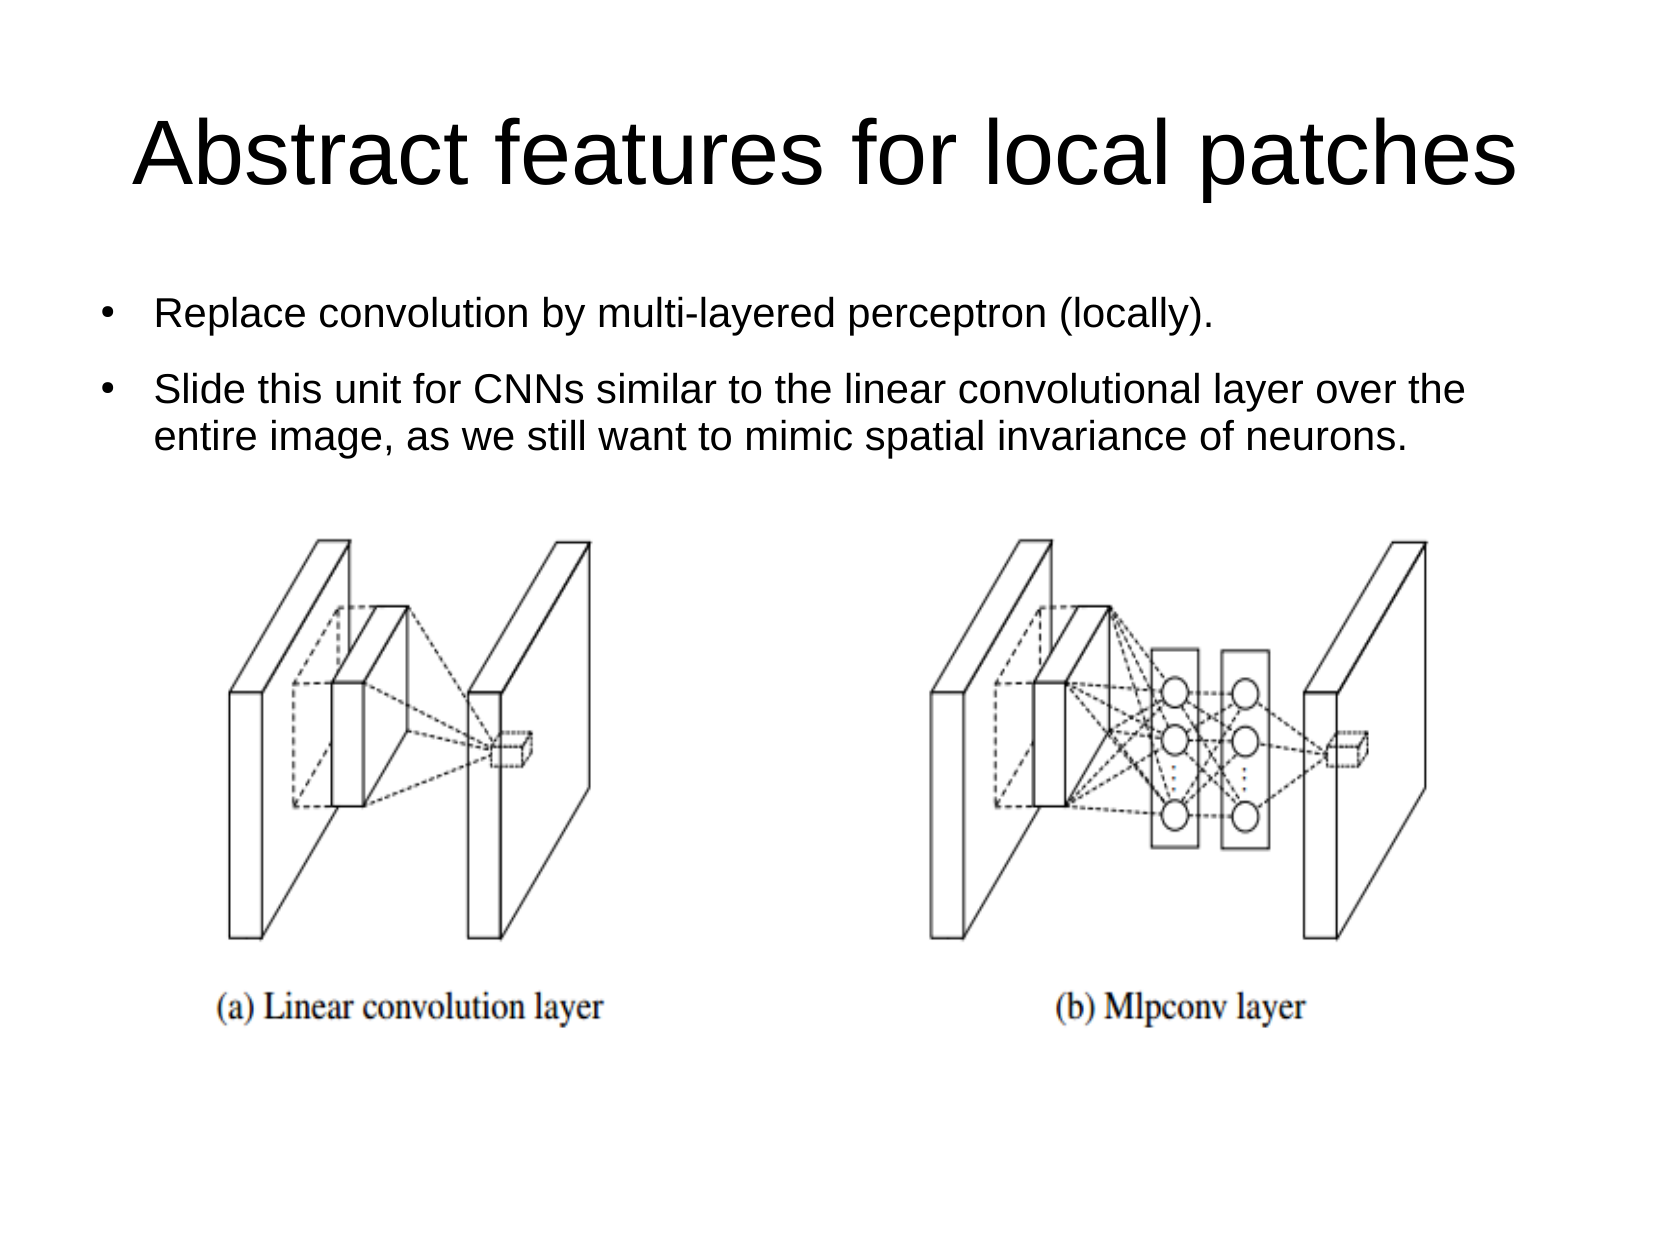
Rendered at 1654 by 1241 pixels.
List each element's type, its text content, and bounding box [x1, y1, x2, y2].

title Abstract features for local patches [82, 49, 1571, 257]
picture [150, 509, 1471, 1051]
list Replace convolution by multi-layered perceptron (locally). Slide this unit for CNNs similar to the linear convolutional layer over the entire image, as we still want to mimic spatial invariance of neurons. [82, 290, 1571, 1010]
